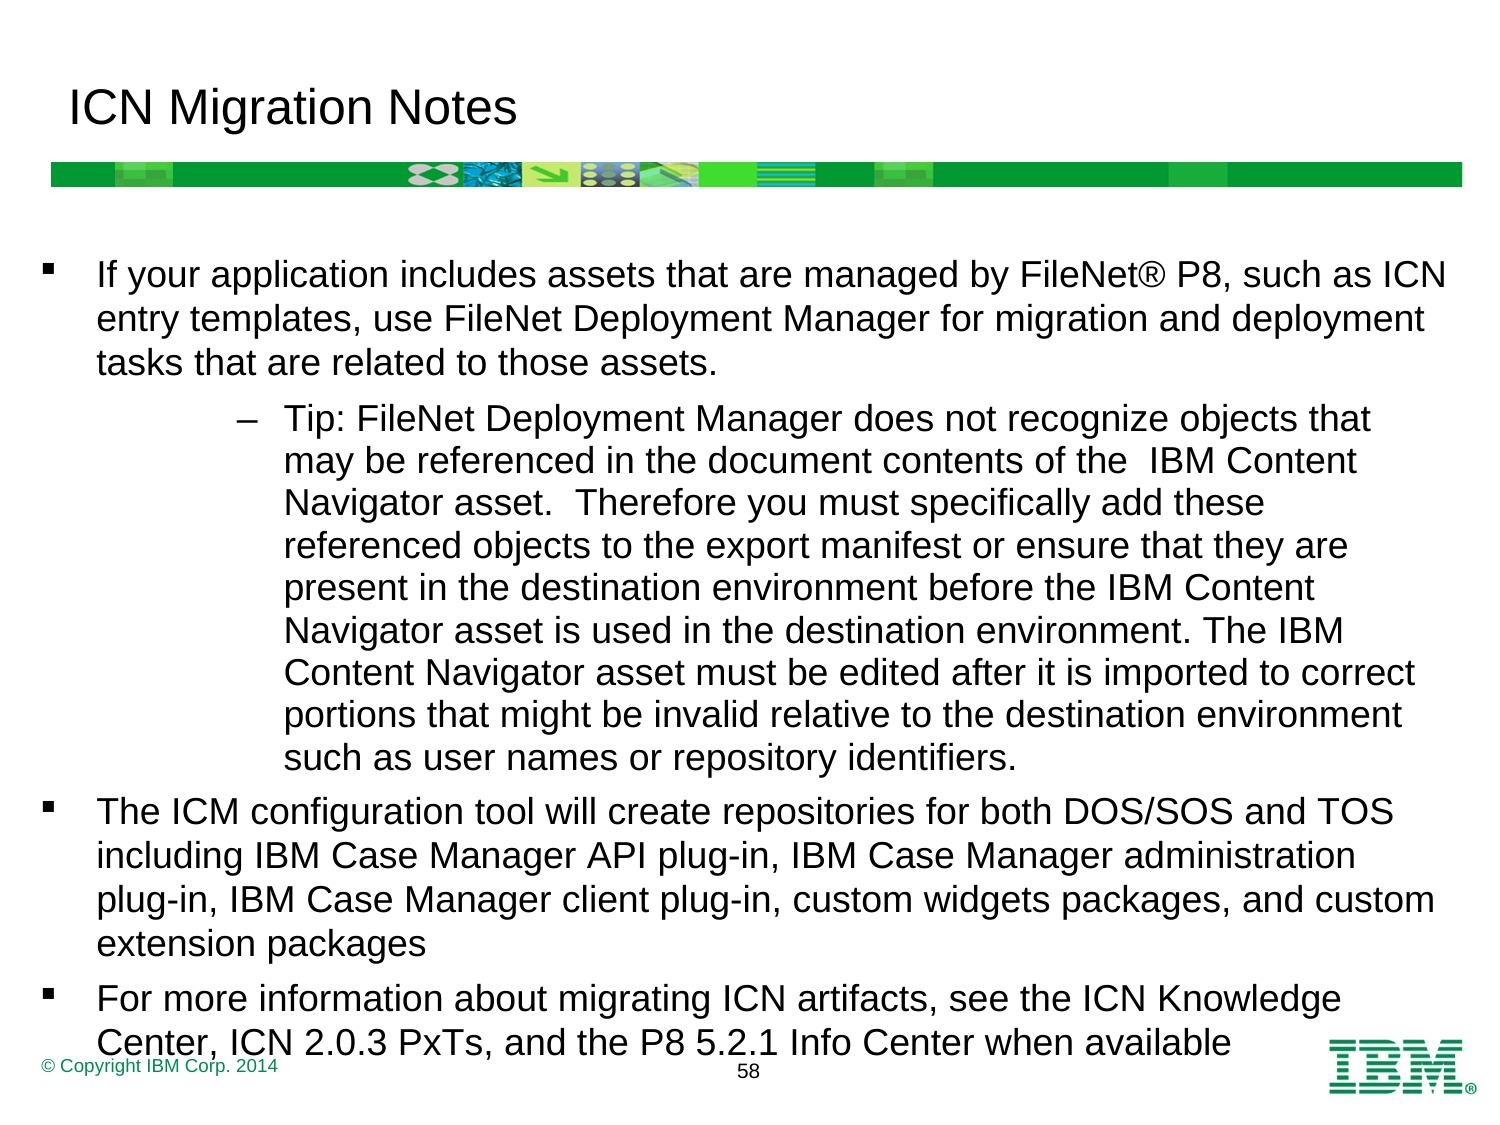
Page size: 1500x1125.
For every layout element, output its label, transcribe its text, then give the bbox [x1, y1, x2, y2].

title ICN Migration Notes [53, 69, 1239, 144]
picture [50, 161, 1463, 189]
list If your application includes assets that are managed by FileNet® P8, such as ICN entry templates, use FileNet Deployment Manager for migration and deployment tasks that are related to those assets. Tip: FileNet Deployment Manager does not recognize objects that may be referenced in the document contents of the IBM Content Navigator asset. Therefore you must specifically add these referenced objects to the export manifest or ensure that they are present in the destination environment before the IBM Content Navigator asset is used in the destination environment. The IBM Content Navigator asset must be edited after it is imported to correct portions that might be invalid relative to the destination environment such as user names or repository identifiers. The ICM configuration tool will create repositories for both DOS/SOS and TOS including IBM Case Manager API plug-in, IBM Case Manager administration plug-in, IBM Case Manager client plug-in, custom widgets packages, and custom extension packages For more information about migrating ICN artifacts, see the ICN Knowledge Center, ICN 2.0.3 PxTs, and the P8 5.2.1 Info Center when available [24, 243, 1463, 1070]
picture [1327, 1037, 1479, 1096]
